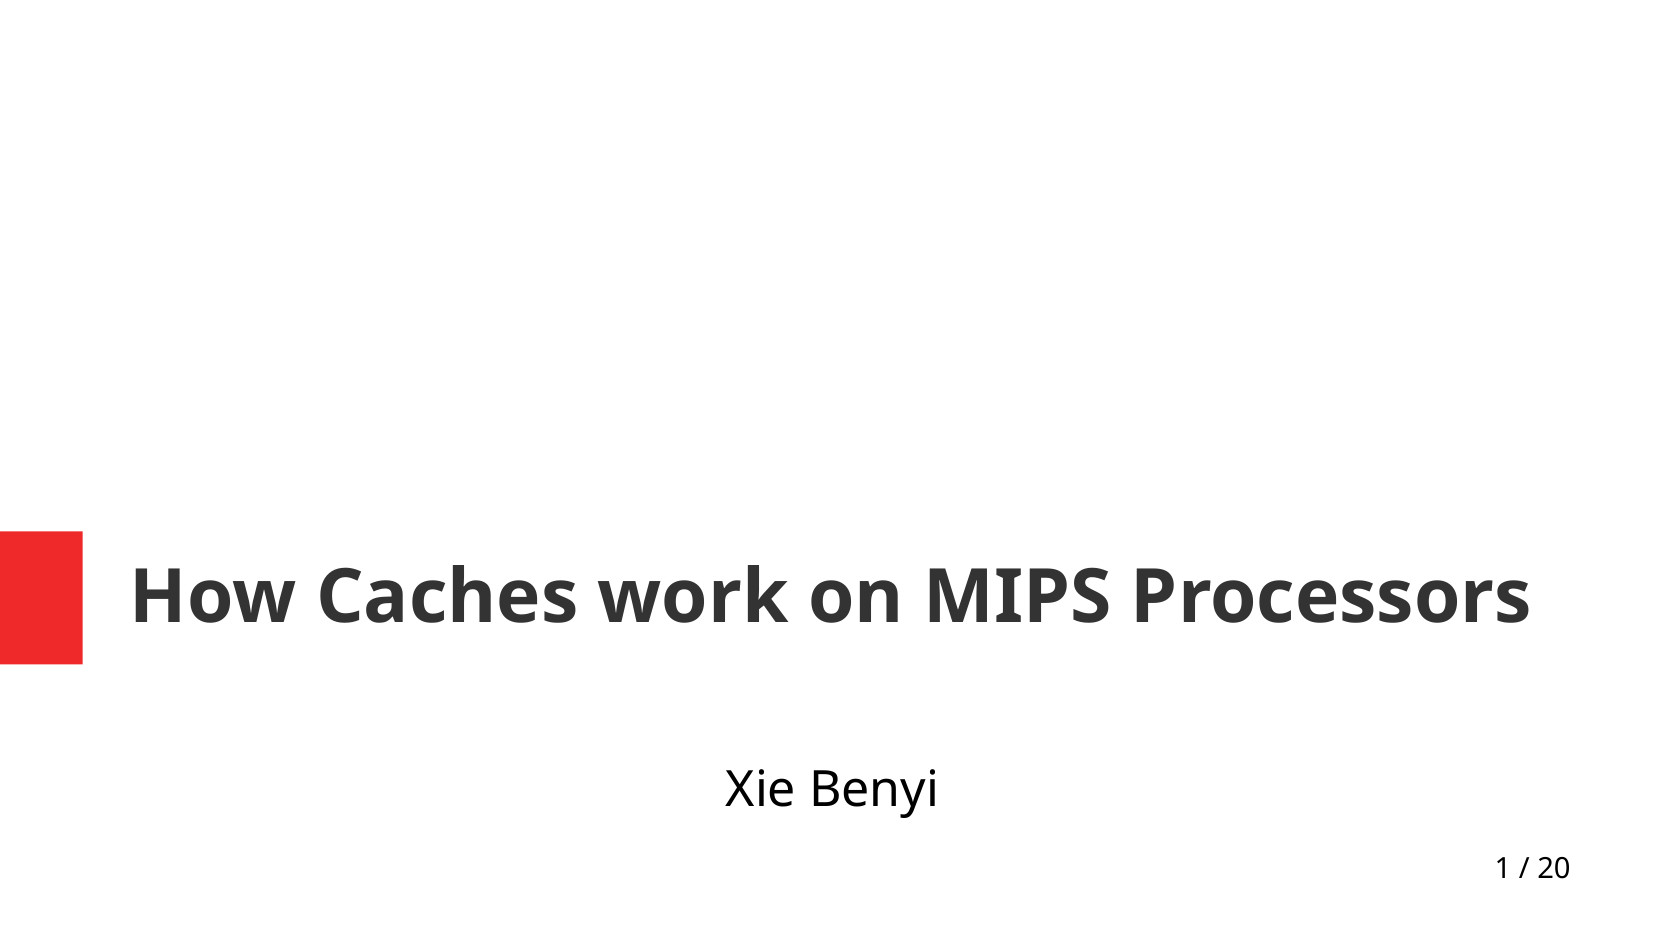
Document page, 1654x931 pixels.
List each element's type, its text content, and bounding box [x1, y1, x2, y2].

title How Caches work on MIPS Processors [129, 504, 1536, 683]
subtitle Xie Benyi [129, 726, 1536, 848]
